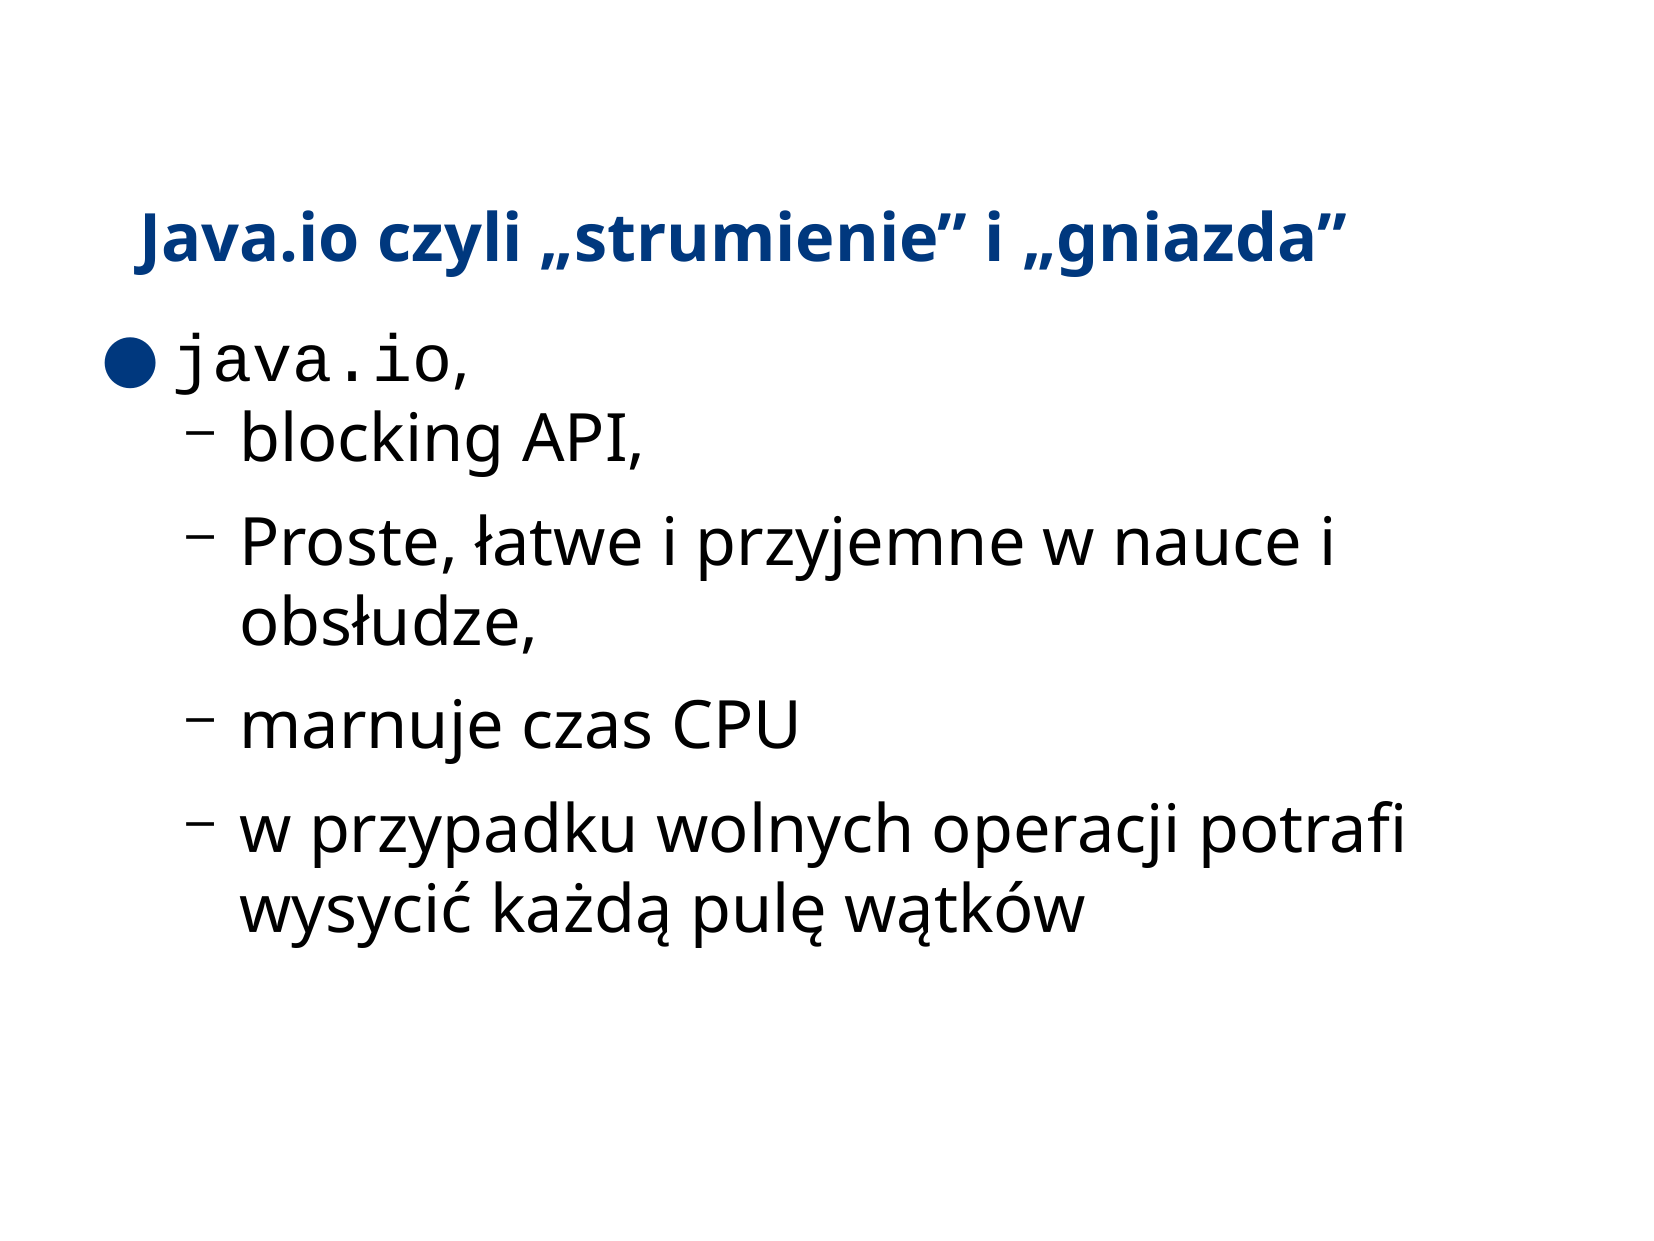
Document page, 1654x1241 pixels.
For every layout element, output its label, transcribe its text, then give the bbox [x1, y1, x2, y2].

title Java.io czyli „strumienie” i „gniazda” [82, 49, 1571, 290]
list java.io, blocking API, Proste, łatwe i przyjemne w nauce i obsłudze, marnuje czas CPU w przypadku wolnych operacji potrafi wysycić każdą pulę wątków [82, 299, 1571, 1176]
